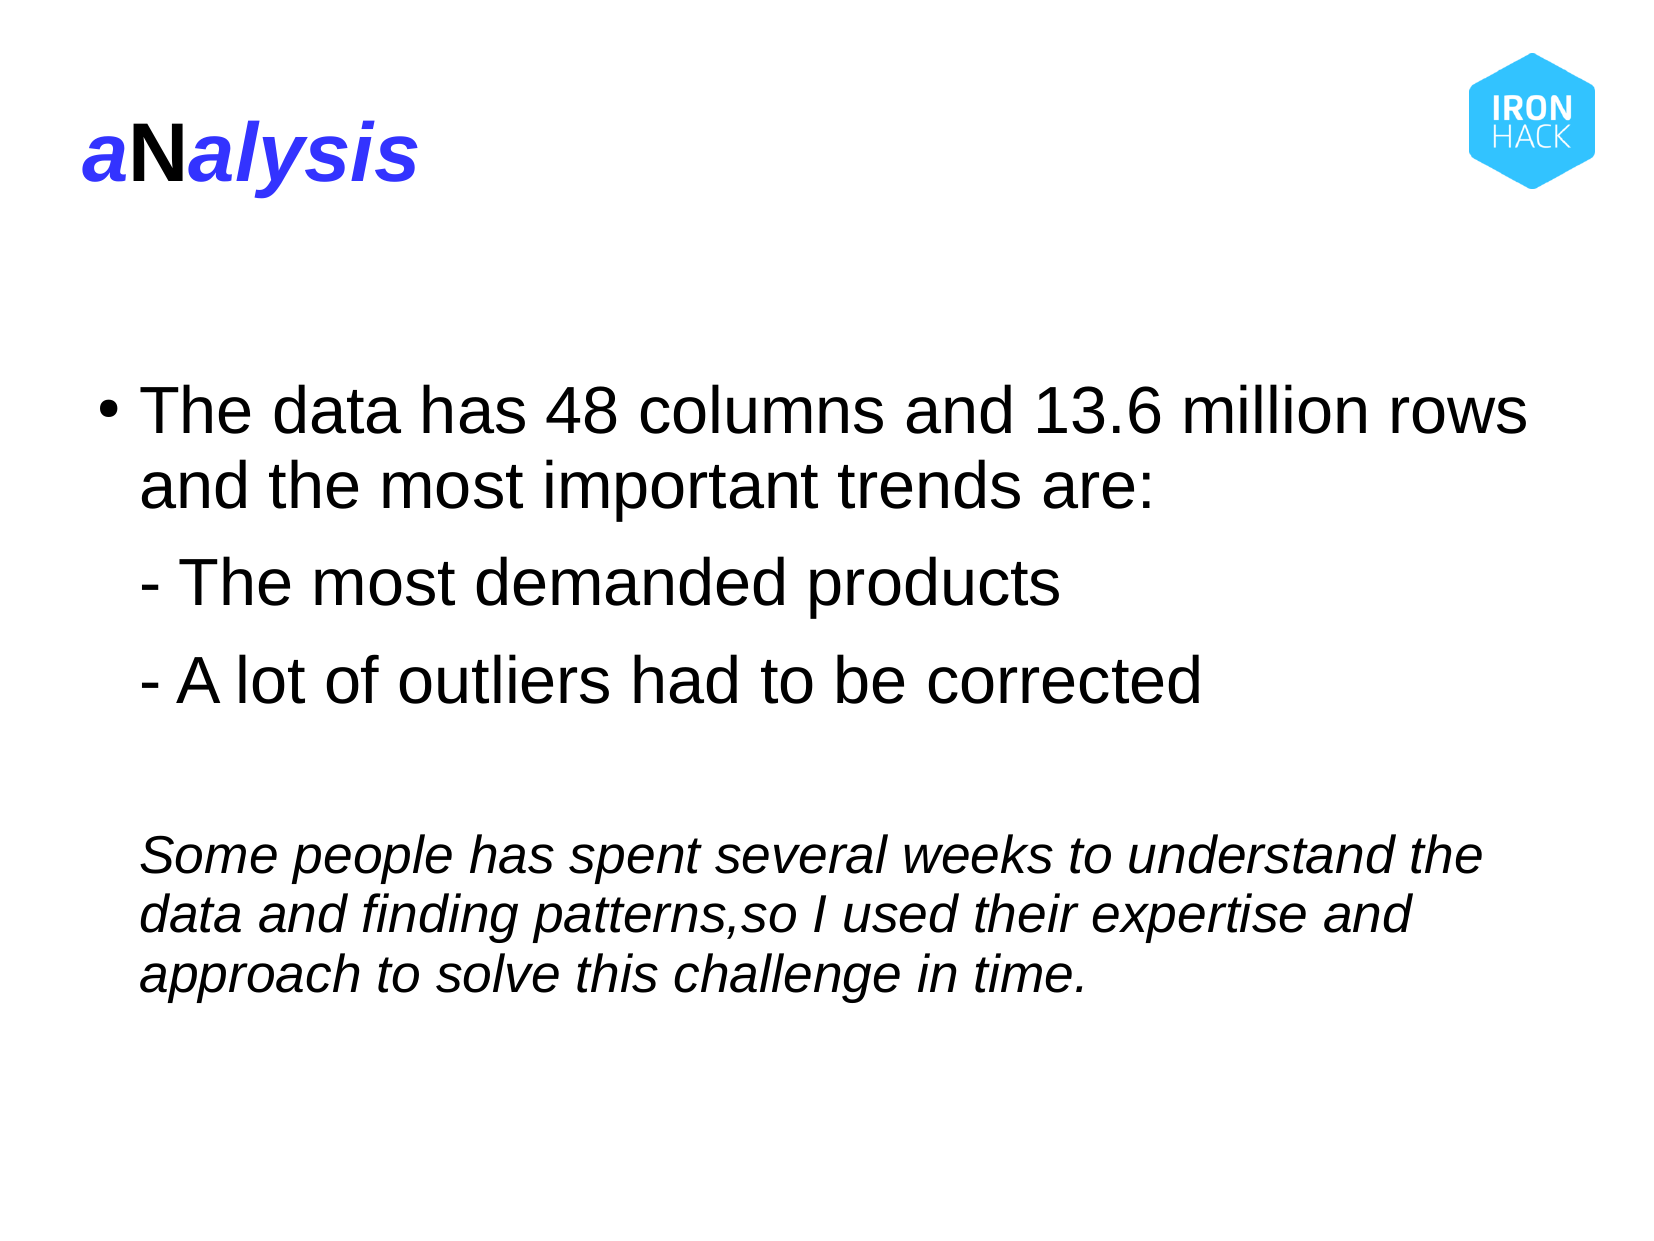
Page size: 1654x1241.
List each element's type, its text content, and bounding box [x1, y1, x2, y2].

picture [1469, 53, 1595, 190]
list The data has 48 columns and 13.6 million rows and the most important trends are: - The most demanded products - A lot of outliers had to be corrected Some people has spent several weeks to understand the data and finding patterns,so I used their expertise and approach to solve this challenge in time. [82, 290, 1571, 1010]
title aNalysis [82, 49, 1571, 257]
